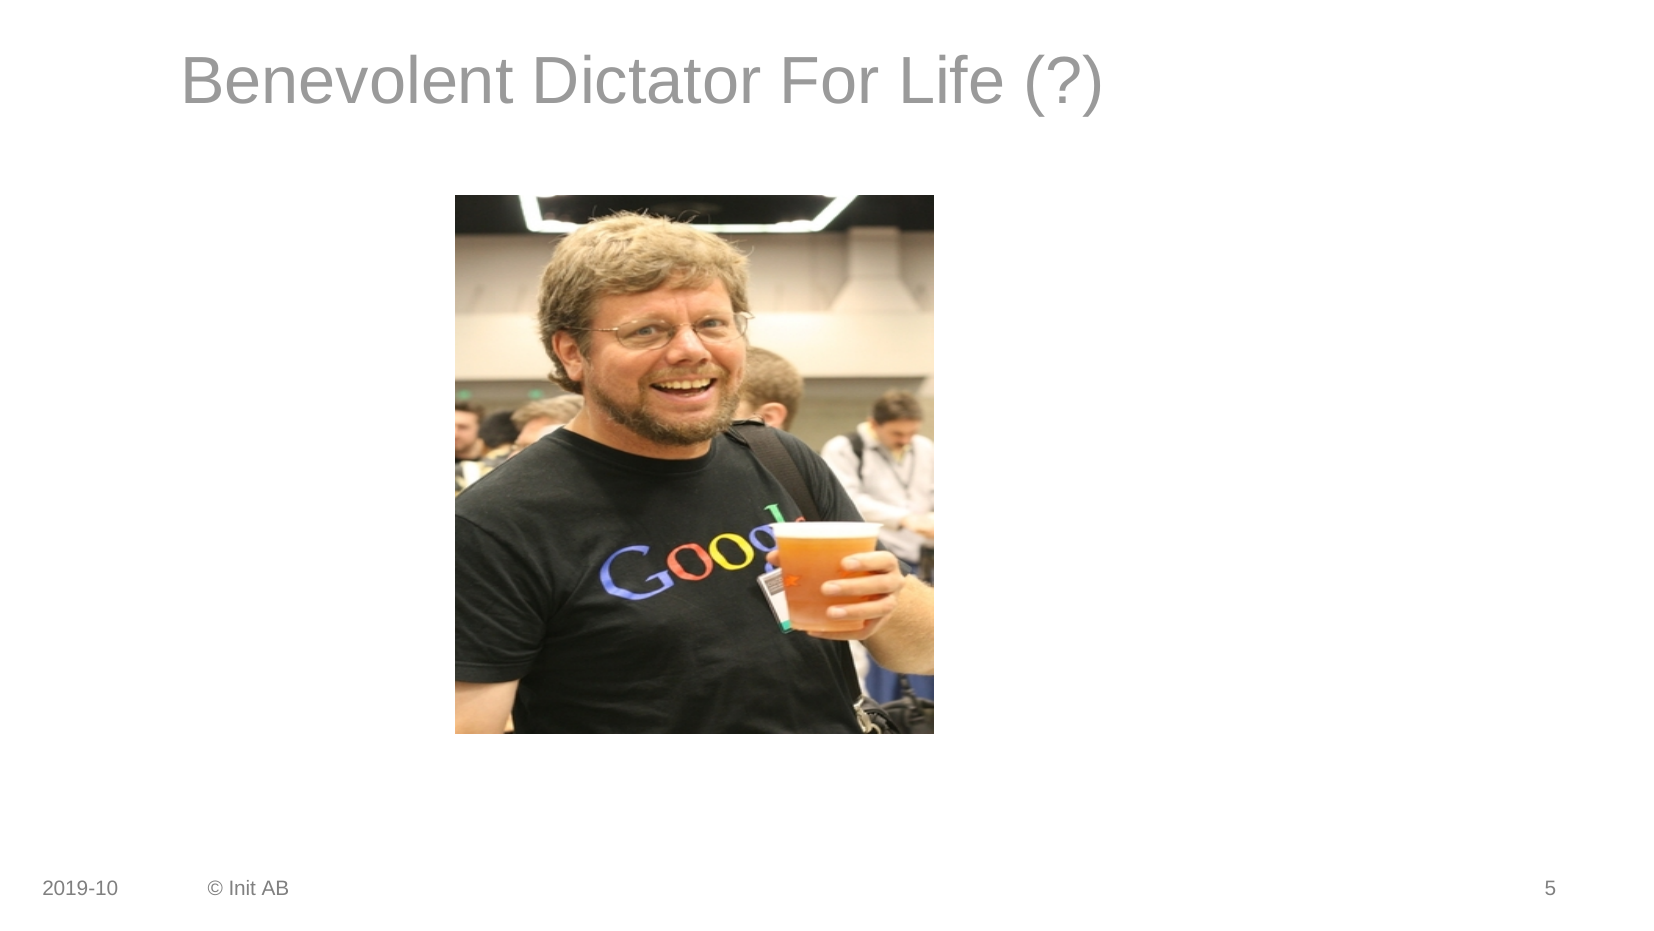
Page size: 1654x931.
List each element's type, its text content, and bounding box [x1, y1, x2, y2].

text_box <nummer> [1488, 857, 1571, 908]
picture [455, 195, 934, 734]
text_box 2019-10 [27, 857, 166, 908]
text_box © Init AB [192, 857, 1461, 908]
text_box Benevolent Dictator For Life (?) [165, 0, 1489, 125]
